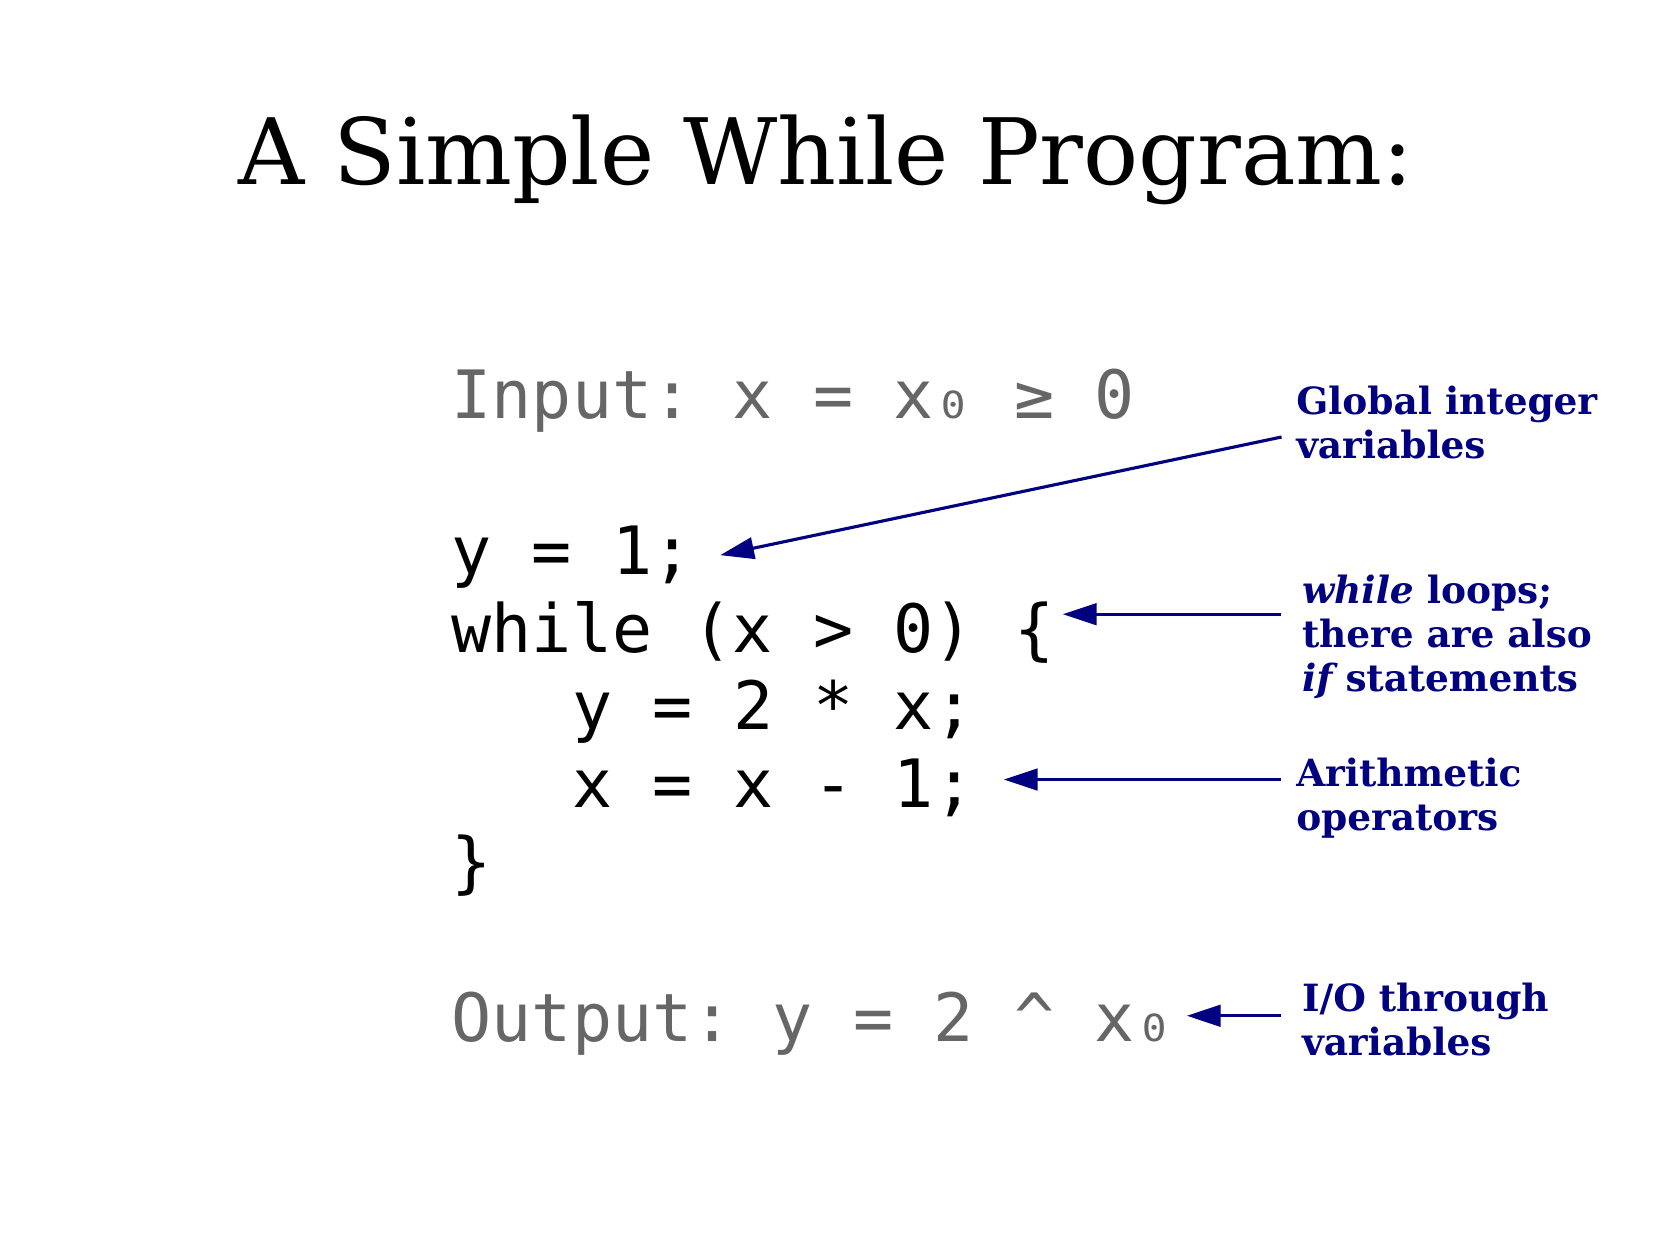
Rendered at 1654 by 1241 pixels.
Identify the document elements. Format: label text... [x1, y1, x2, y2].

text_box Input: x = x₀ ≥ 0 y = 1; while (x > 0) { y = 2 * x; x = x - 1; } Output: y = 2 ^ x₀ [70, 256, 1571, 1158]
text_box Arithmetic operators [1281, 744, 1619, 875]
title A Simple While Program: [82, 49, 1571, 256]
text_box I/O through variables [1287, 968, 1654, 1123]
text_box Global integer variables [1281, 372, 1654, 526]
text_box while loops; there are also if statements [1287, 561, 1642, 715]
